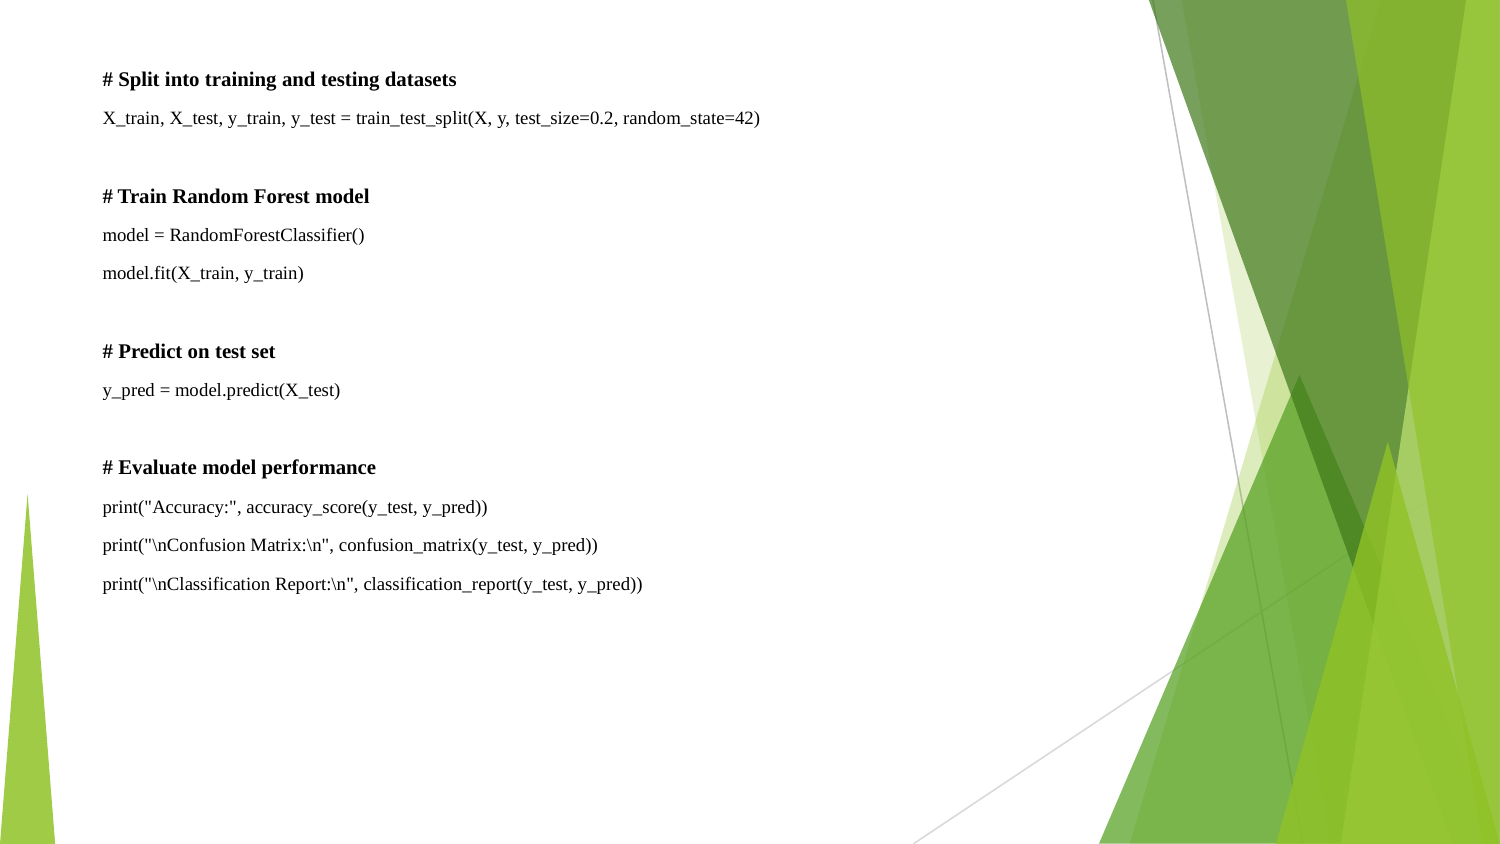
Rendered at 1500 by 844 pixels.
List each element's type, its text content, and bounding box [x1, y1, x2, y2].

text_box # Split into training and testing datasets X_train, X_test, y_train, y_test = train_test_split(X, y, test_size=0.2, random_state=42) # Train Random Forest model model = RandomForestClassifier() model.fit(X_train, y_train) # Predict on test set y_pred = model.predict(X_test) # Evaluate model performance print("Accuracy:", accuracy_score(y_test, y_pred)) print("\nConfusion Matrix:\n", confusion_matrix(y_test, y_pred)) print("\nClassification Report:\n", classification_report(y_test, y_pred)) [75, 57, 1433, 641]
